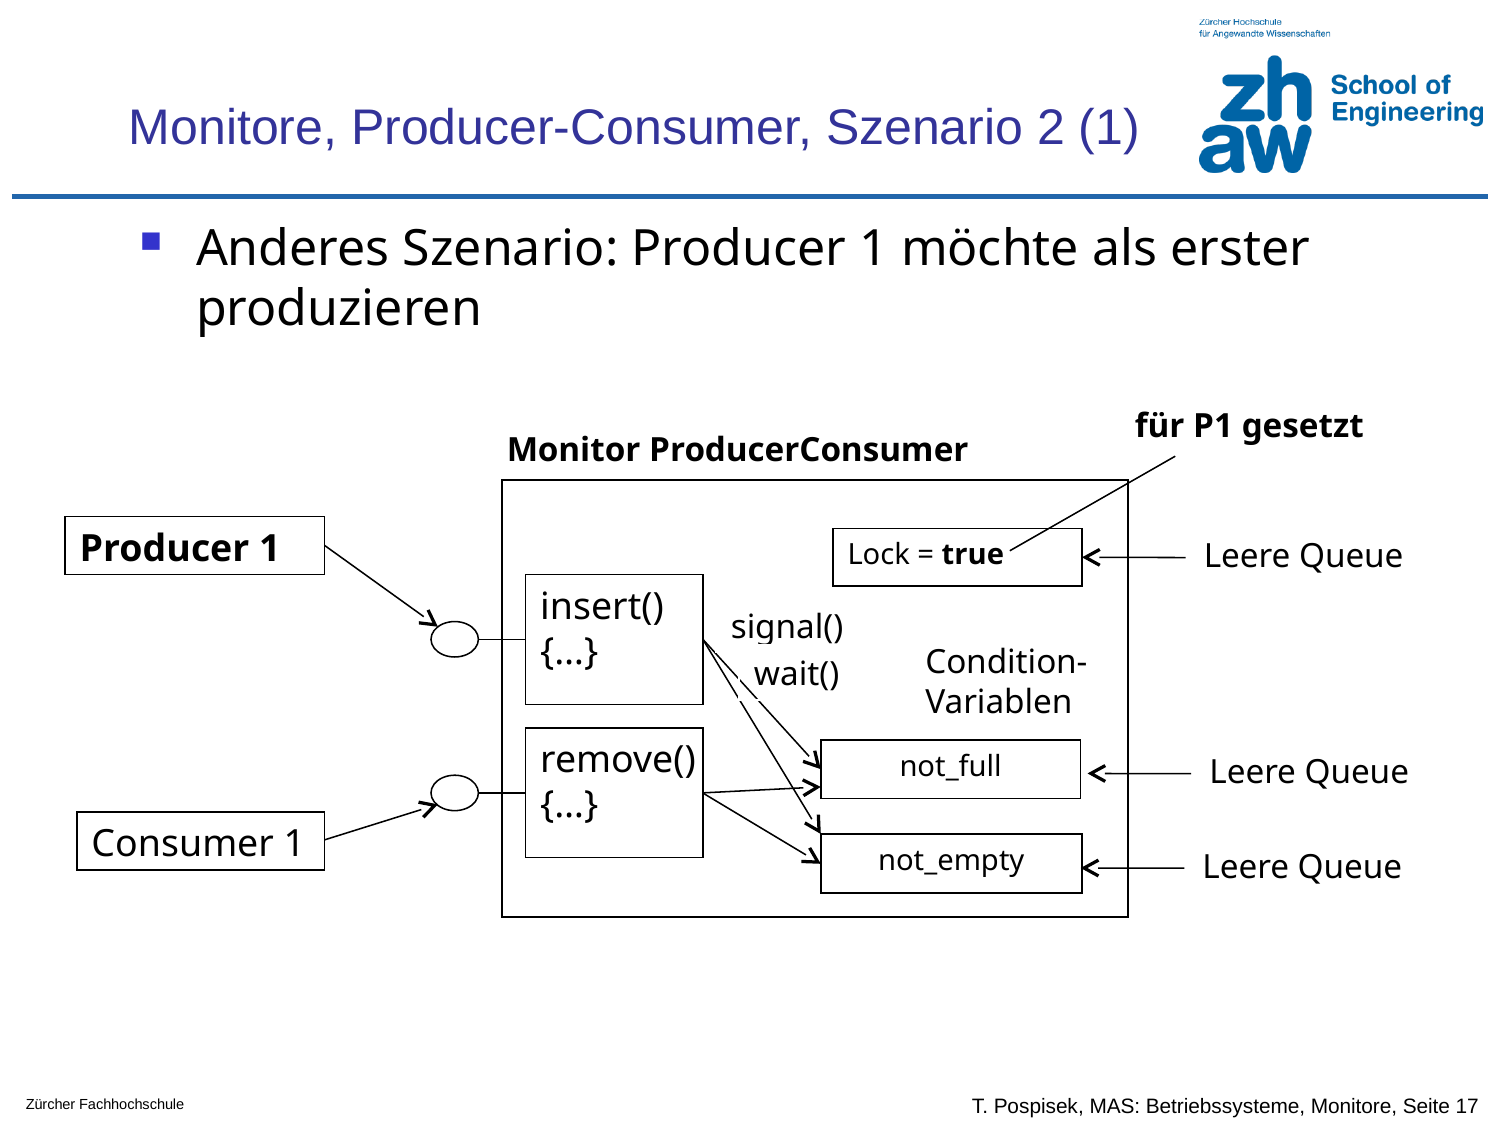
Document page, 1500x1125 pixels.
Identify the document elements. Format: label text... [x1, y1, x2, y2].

text_box Monitor ProducerConsumer [492, 420, 984, 476]
text_box remove() {…} [525, 727, 703, 858]
text_box not_empty [820, 834, 1082, 894]
text_box Consumer 1 [76, 812, 325, 870]
picture [1199, 19, 1483, 173]
text_box Lock = true [832, 528, 1082, 587]
text_box Leere Queue [1189, 527, 1419, 582]
text_box [430, 775, 479, 811]
text_box wait() [739, 645, 855, 700]
text_box not_full [820, 739, 1081, 799]
text_box Producer 1 [64, 516, 325, 575]
text_box [430, 621, 479, 657]
text_box signal() [715, 597, 859, 653]
text_box [501, 640, 790, 792]
text_box [501, 479, 1128, 917]
text_box Leere Queue [1187, 837, 1418, 893]
text_box [713, 653, 739, 695]
text_box insert() {…} [525, 574, 703, 705]
text_box für P1 gesetzt [1120, 397, 1379, 452]
text_box Anderes Szenario: Producer 1 möchte als erster produzieren [124, 207, 1400, 343]
text_box Condition- Variablen [910, 633, 1103, 728]
text_box [718, 653, 739, 676]
text_box Leere Queue [1194, 743, 1424, 798]
title Monitore, Producer-Consumer, Szenario 2 (1) [99, 50, 1379, 163]
